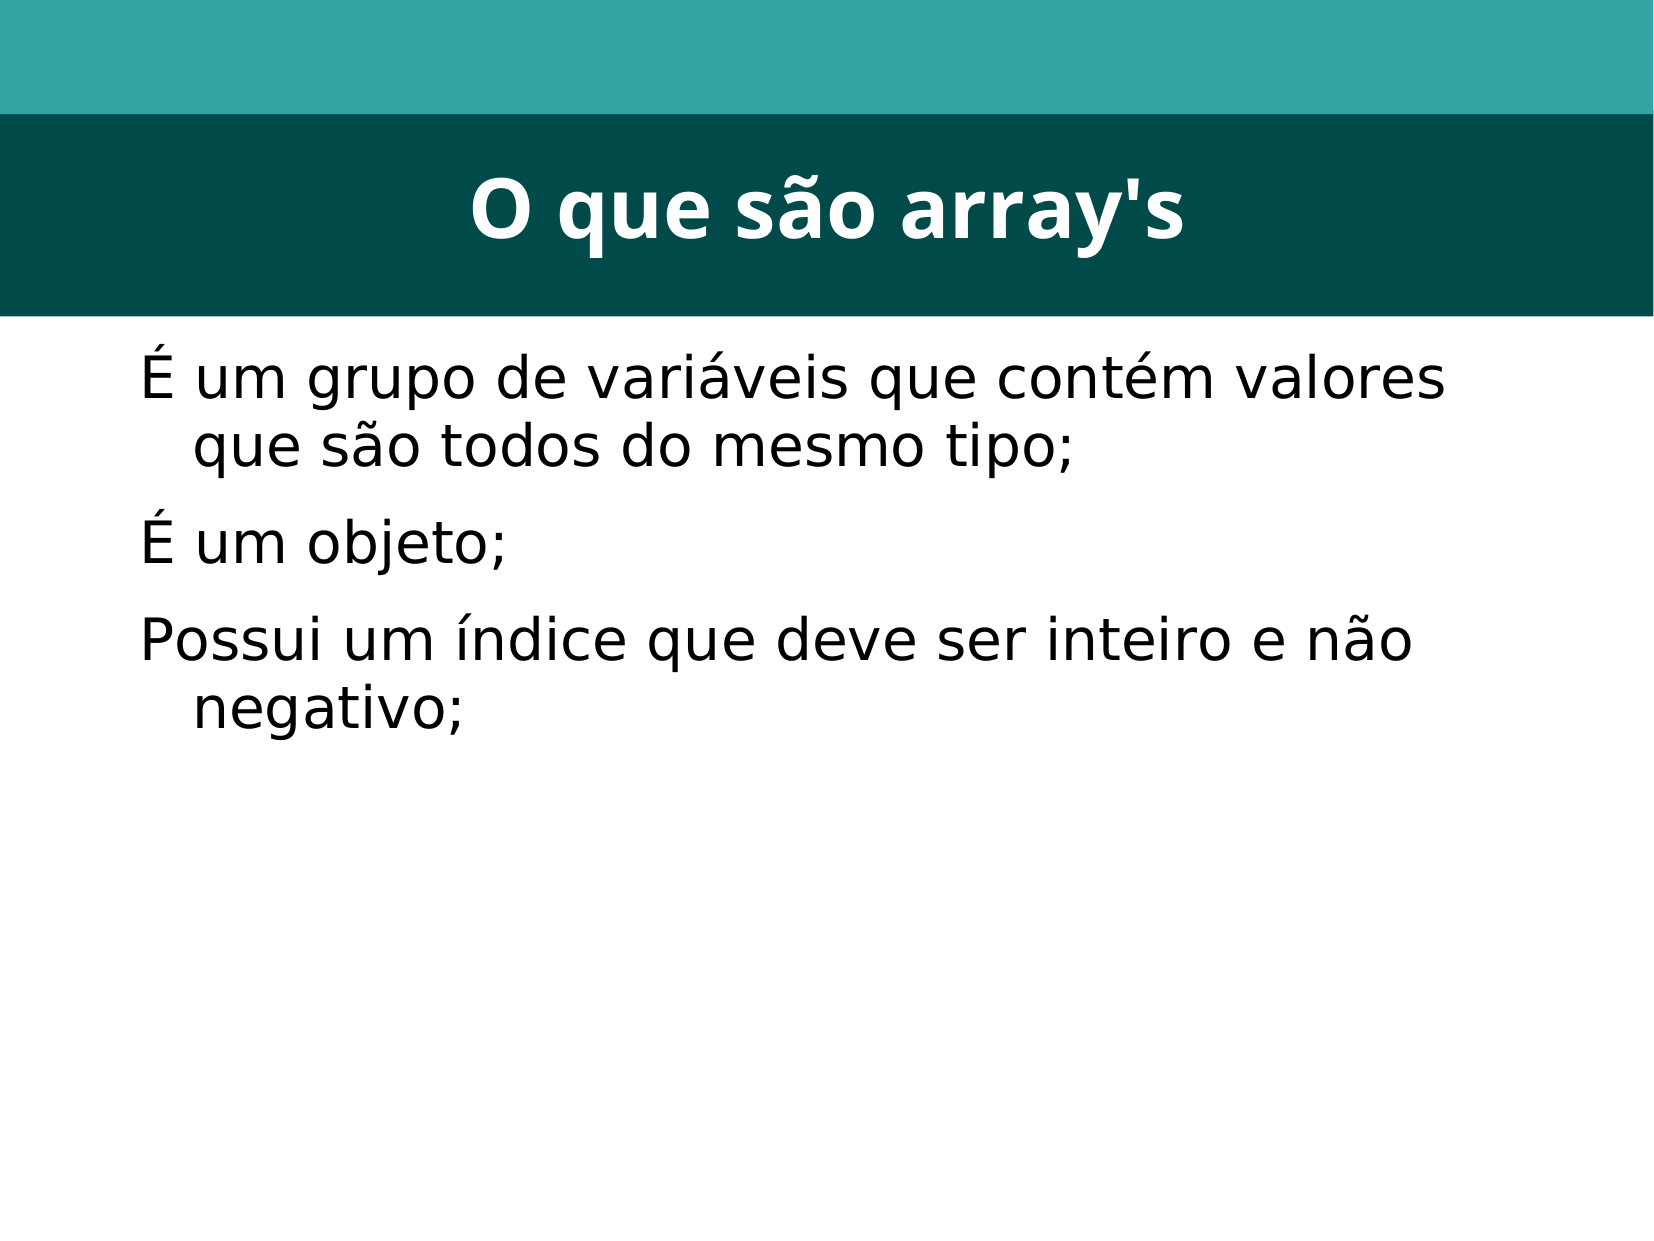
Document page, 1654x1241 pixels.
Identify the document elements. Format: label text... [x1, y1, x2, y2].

list É um grupo de variáveis que contém valores que são todos do mesmo tipo; É um objeto; Possui um índice que deve ser inteiro e não negativo; [121, 344, 1534, 1127]
title O que são array's [121, 102, 1534, 311]
